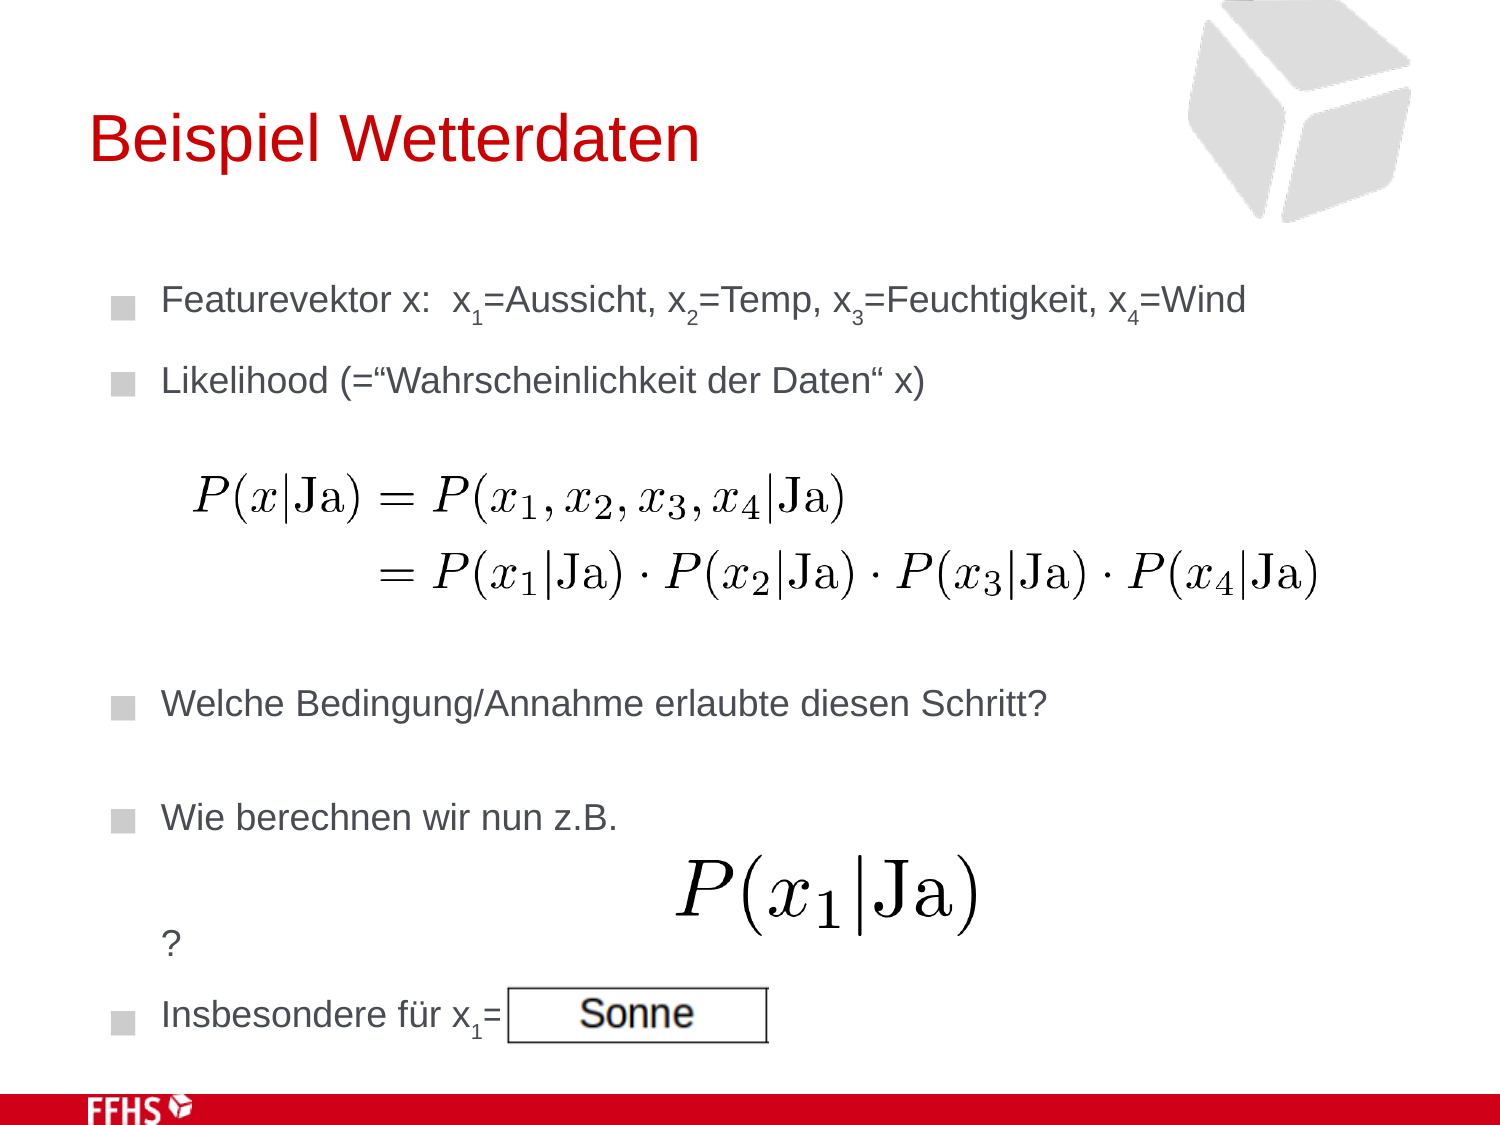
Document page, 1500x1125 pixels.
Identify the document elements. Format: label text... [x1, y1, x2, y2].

picture [192, 473, 1316, 601]
title Beispiel Wetterdaten [88, 56, 1176, 220]
picture [675, 854, 976, 936]
picture [500, 980, 769, 1045]
picture [0, 1094, 1500, 1125]
picture [1188, 0, 1411, 223]
list Featurevektor x: x1=Aussicht, x2=Temp, x3=Feuchtigkeit, x4=Wind Likelihood (=“Wahrscheinlichkeit der Daten“ x) Welche Bedingung/Annahme erlaubte diesen Schritt? Wie berechnen wir nun z.B. ? Insbesondere für x1= Sonne [90, 278, 1412, 1096]
